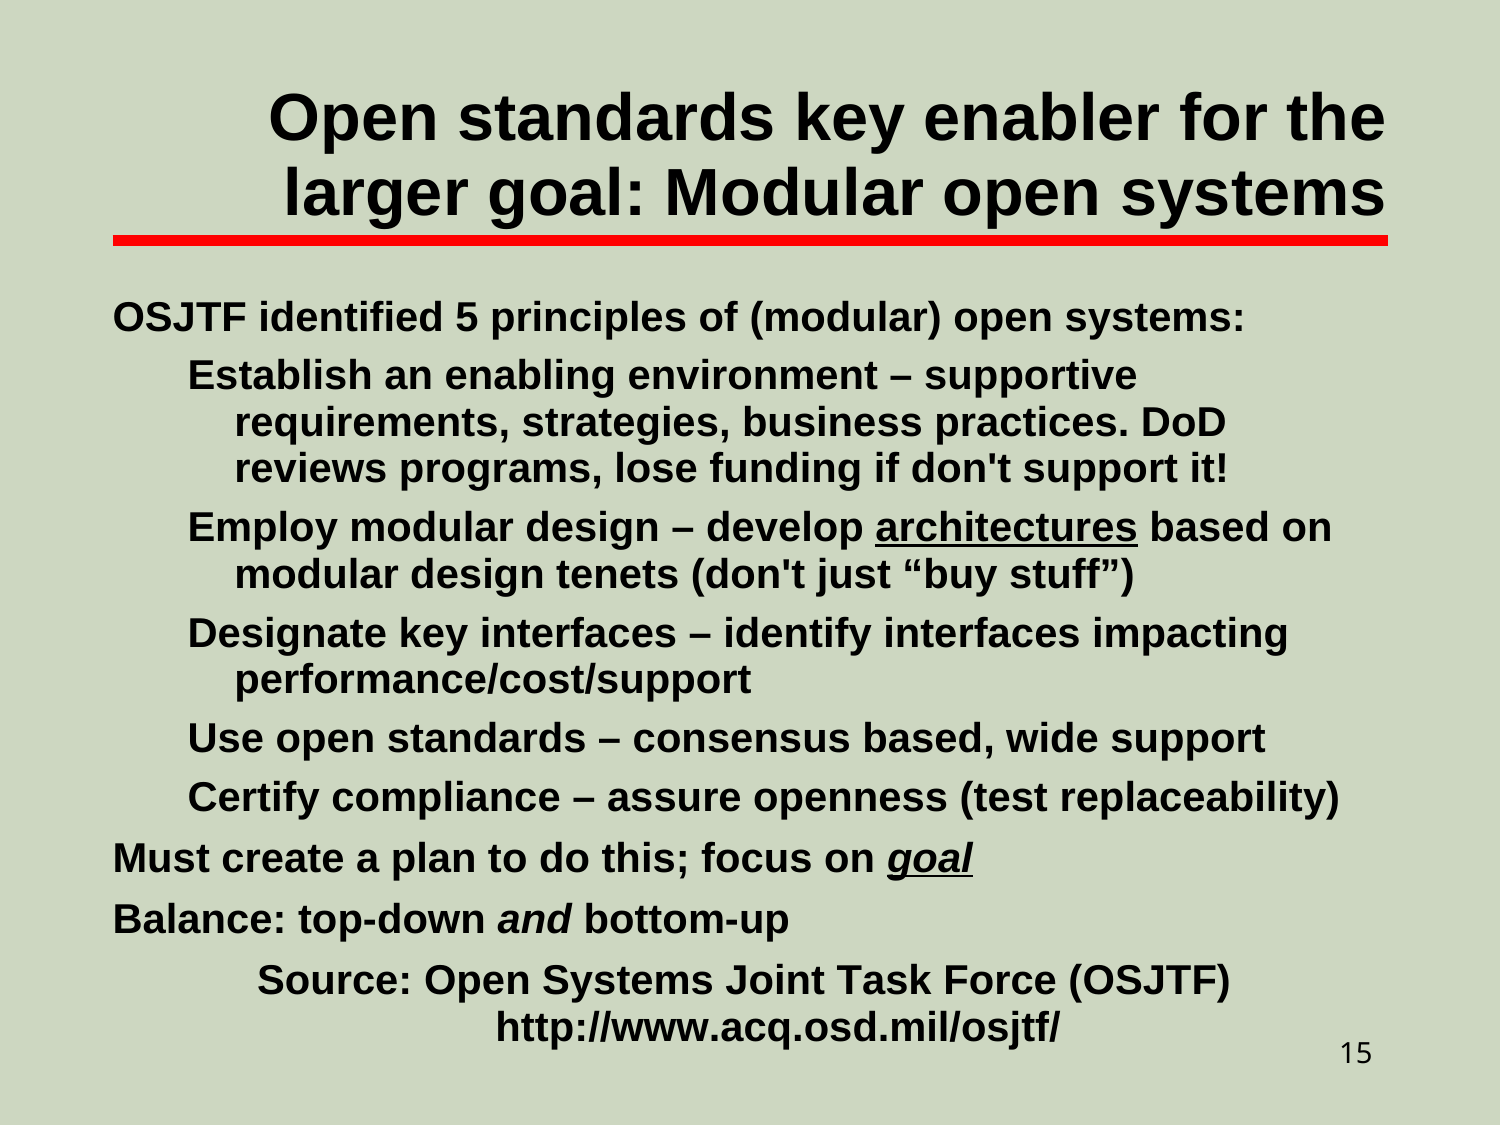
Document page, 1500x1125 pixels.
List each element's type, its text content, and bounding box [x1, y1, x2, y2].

list OSJTF identified 5 principles of (modular) open systems: Establish an enabling environment – supportive requirements, strategies, business practices. DoD reviews programs, lose funding if don't support it! Employ modular design – develop architectures based on modular design tenets (don't just “buy stuff”) Designate key interfaces – identify interfaces impacting performance/cost/support Use open standards – consensus based, wide support Certify compliance – assure openness (test replaceability) Must create a plan to do this; focus on goal Balance: top-down and bottom-up Source: Open Systems Joint Task Force (OSJTF) http://www.acq.osd.mil/osjtf/ [112, 293, 1388, 1104]
title Open standards key enabler for the larger goal: Modular open systems [187, 79, 1388, 230]
